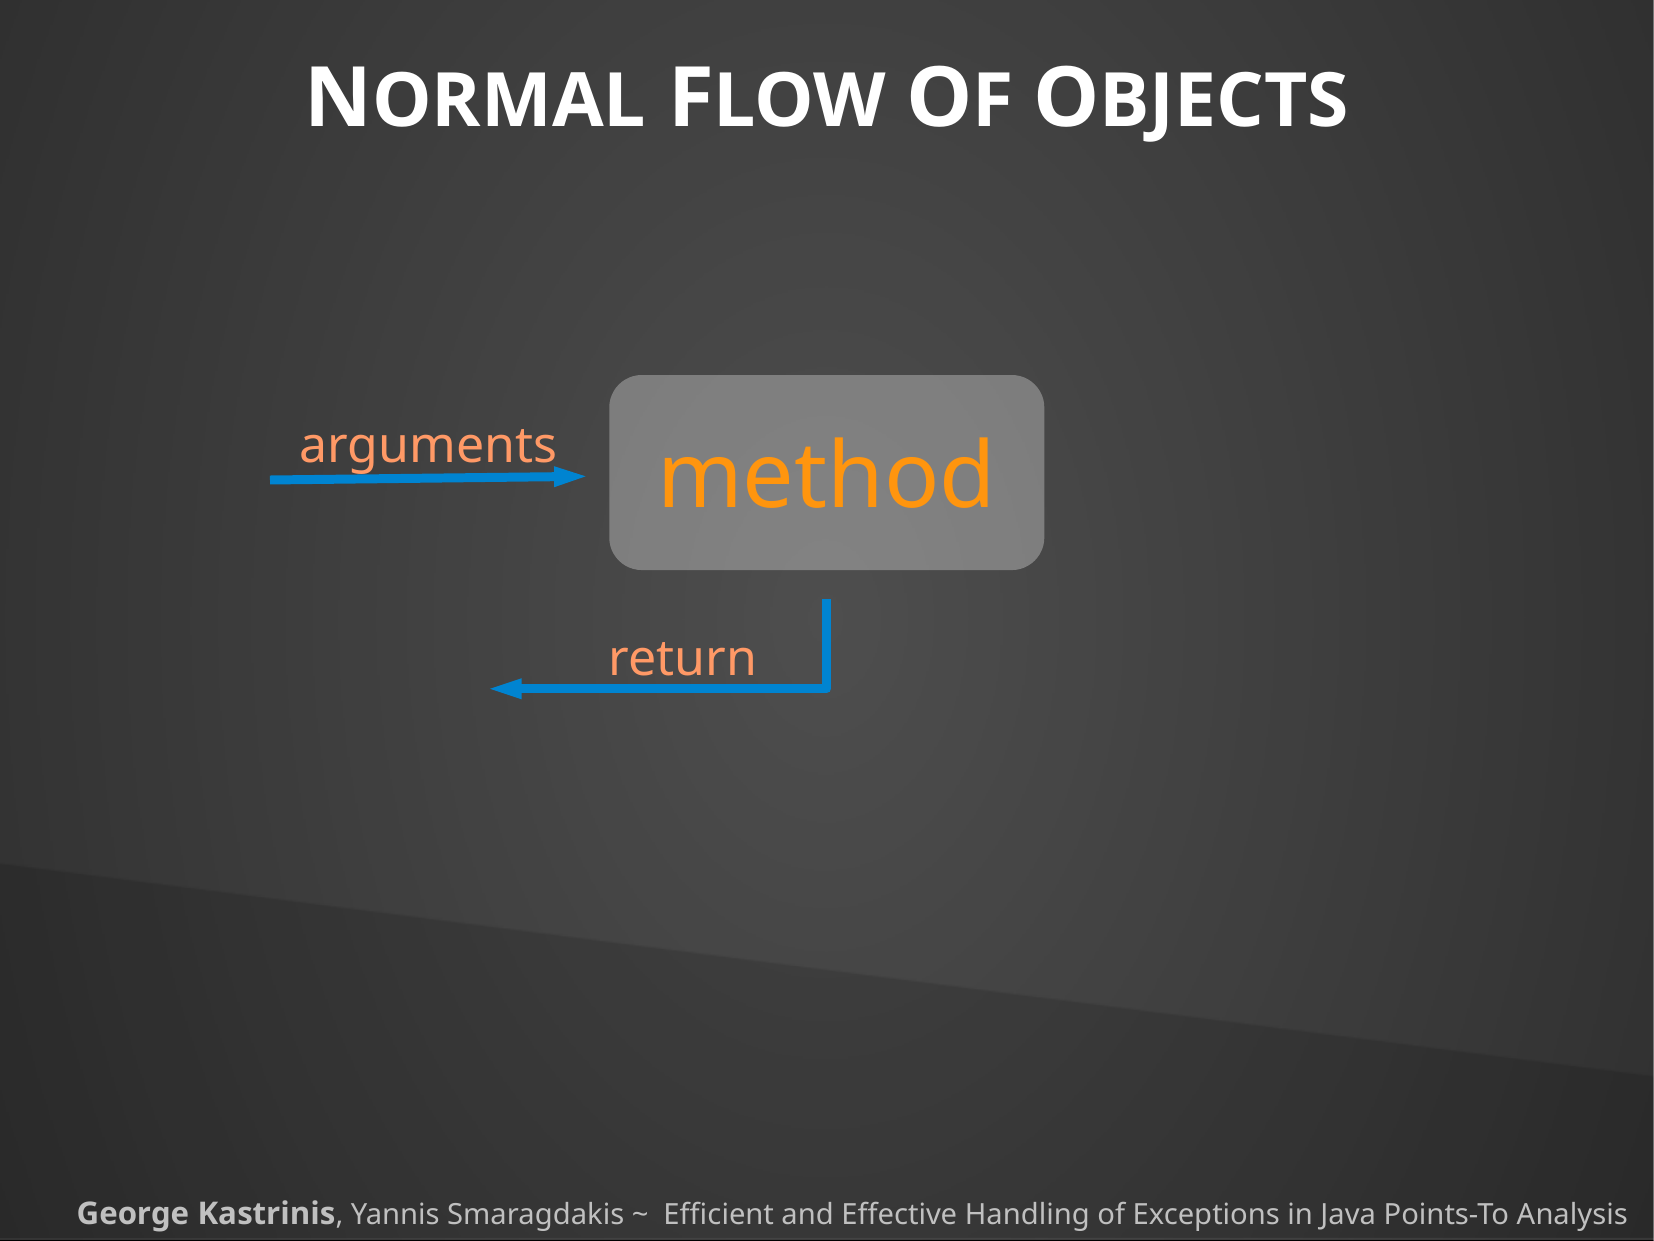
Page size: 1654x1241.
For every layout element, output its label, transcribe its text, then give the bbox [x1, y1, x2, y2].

text_box method [609, 375, 1045, 571]
text_box NORMAL FLOW OF OBJECTS [280, 30, 1373, 139]
text_box return [593, 614, 768, 686]
picture [0, 0, 1654, 1241]
text_box arguments [285, 401, 560, 473]
